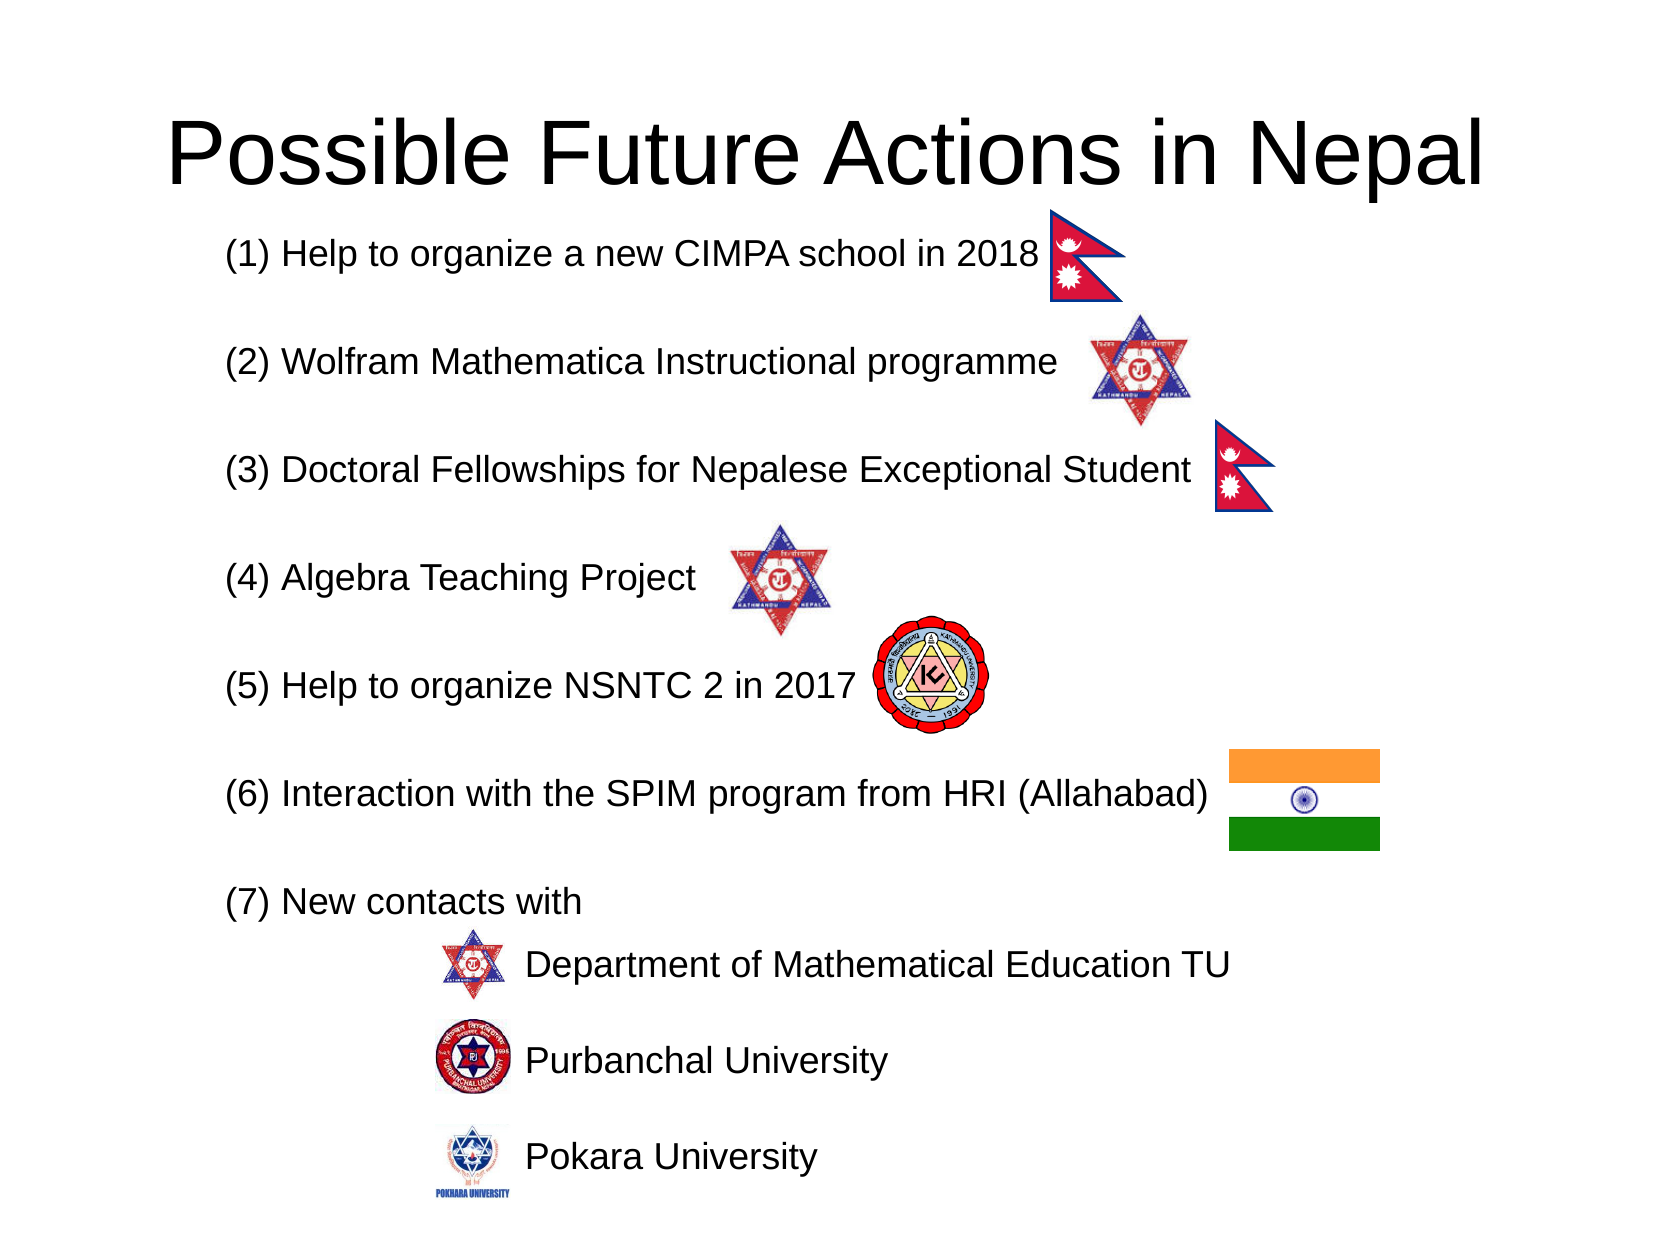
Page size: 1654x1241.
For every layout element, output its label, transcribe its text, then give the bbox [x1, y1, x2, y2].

picture [435, 1019, 511, 1094]
picture [1229, 749, 1380, 851]
picture [720, 520, 841, 646]
picture [870, 614, 991, 736]
picture [435, 1124, 511, 1201]
picture [1080, 310, 1201, 436]
picture [1050, 209, 1126, 302]
picture [435, 926, 511, 1006]
picture [1215, 419, 1276, 512]
text_box Help to organize a new CIMPA school in 2018 Wolfram Mathematica Instructional programme Doctoral Fellowships for Nepalese Exceptional Student Algebra Teaching Project Help to organize NSNTC 2 in 2017 Interaction with the SPIM program from HRI (Allahabad) New contacts with Department of Mathematical Education TU Purbanchal University Pokara University [210, 225, 1531, 1185]
title Possible Future Actions in Nepal [82, 49, 1571, 257]
